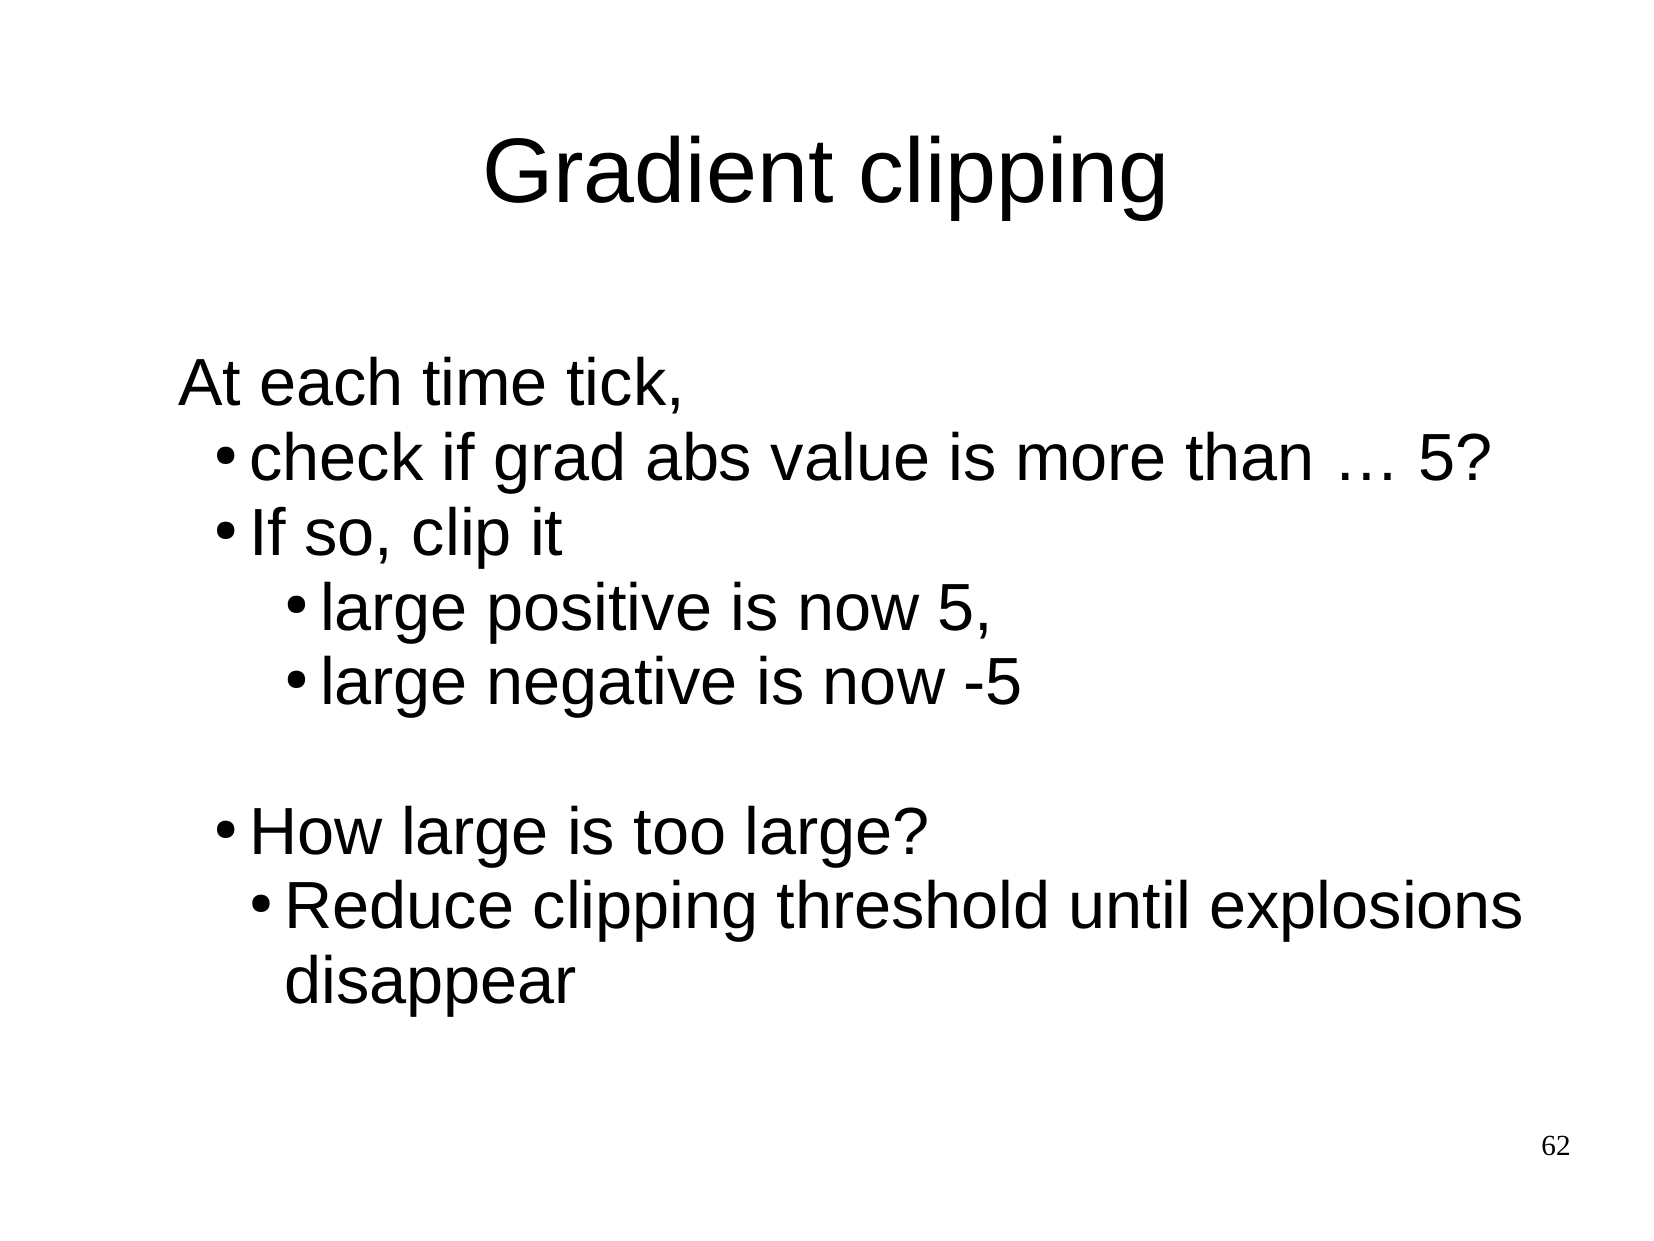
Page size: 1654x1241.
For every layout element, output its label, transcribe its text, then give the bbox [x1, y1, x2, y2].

title Gradient clipping [82, 67, 1571, 275]
text_box At each time tick, check if grad abs value is more than … 5? If so, clip it large positive is now 5, large negative is now -5 How large is too large? Reduce clipping threshold until explosions disappear [178, 345, 1571, 1093]
